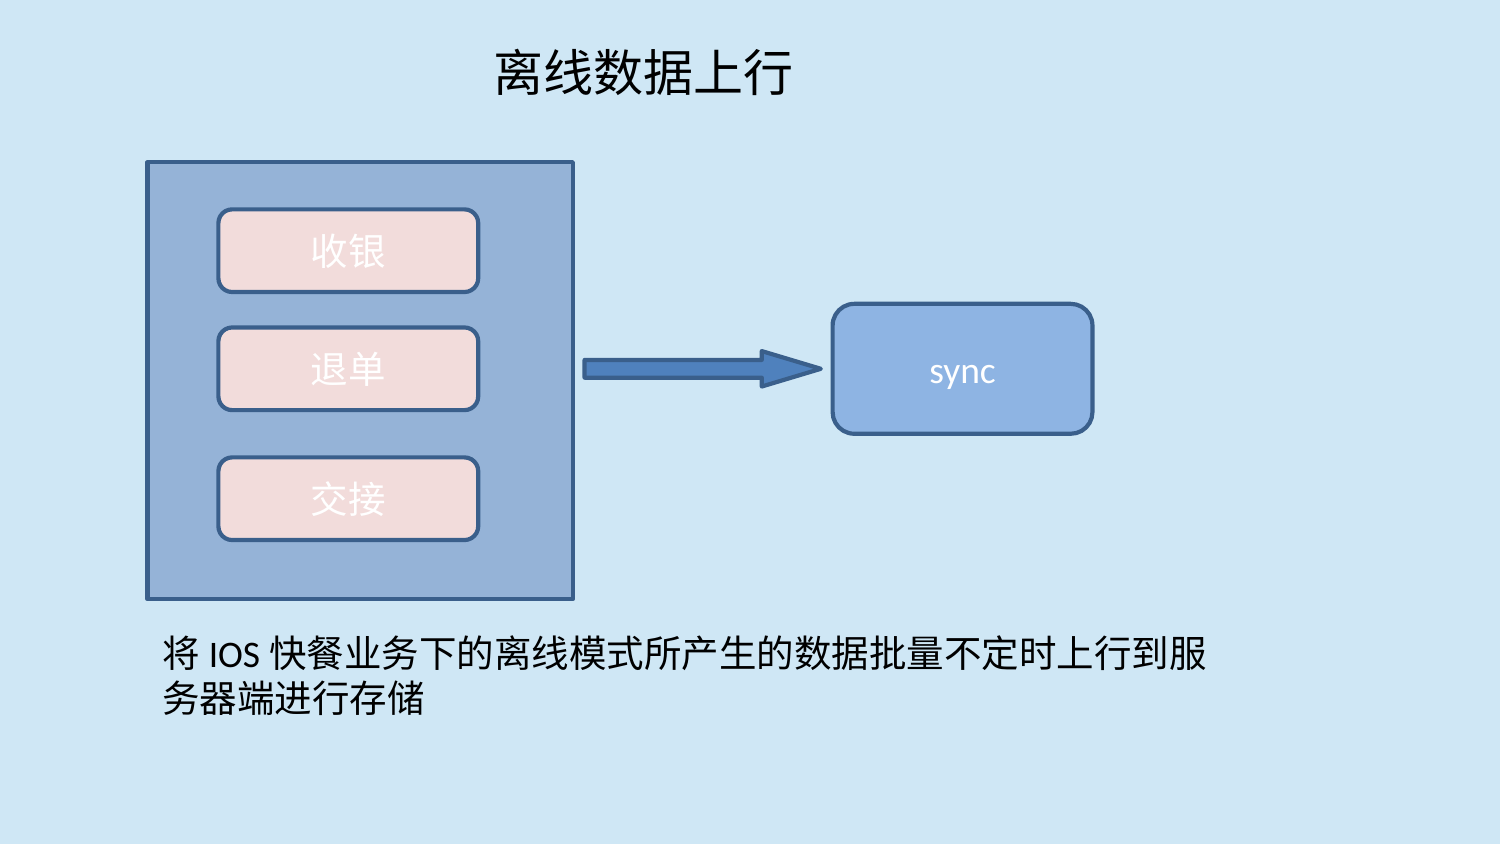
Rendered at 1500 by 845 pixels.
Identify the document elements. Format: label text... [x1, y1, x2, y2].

text_box 收银 [218, 209, 479, 293]
text_box 交接 [218, 457, 479, 541]
text_box [147, 162, 573, 600]
text_box 退单 [218, 327, 479, 411]
text_box sync [832, 303, 1093, 434]
text_box 将IOS快餐业务下的离线模式所产生的数据批量不定时上行到服务器端进行存储 [147, 622, 1247, 728]
title 离线数据上行 [135, 33, 1152, 103]
text_box [584, 351, 821, 387]
